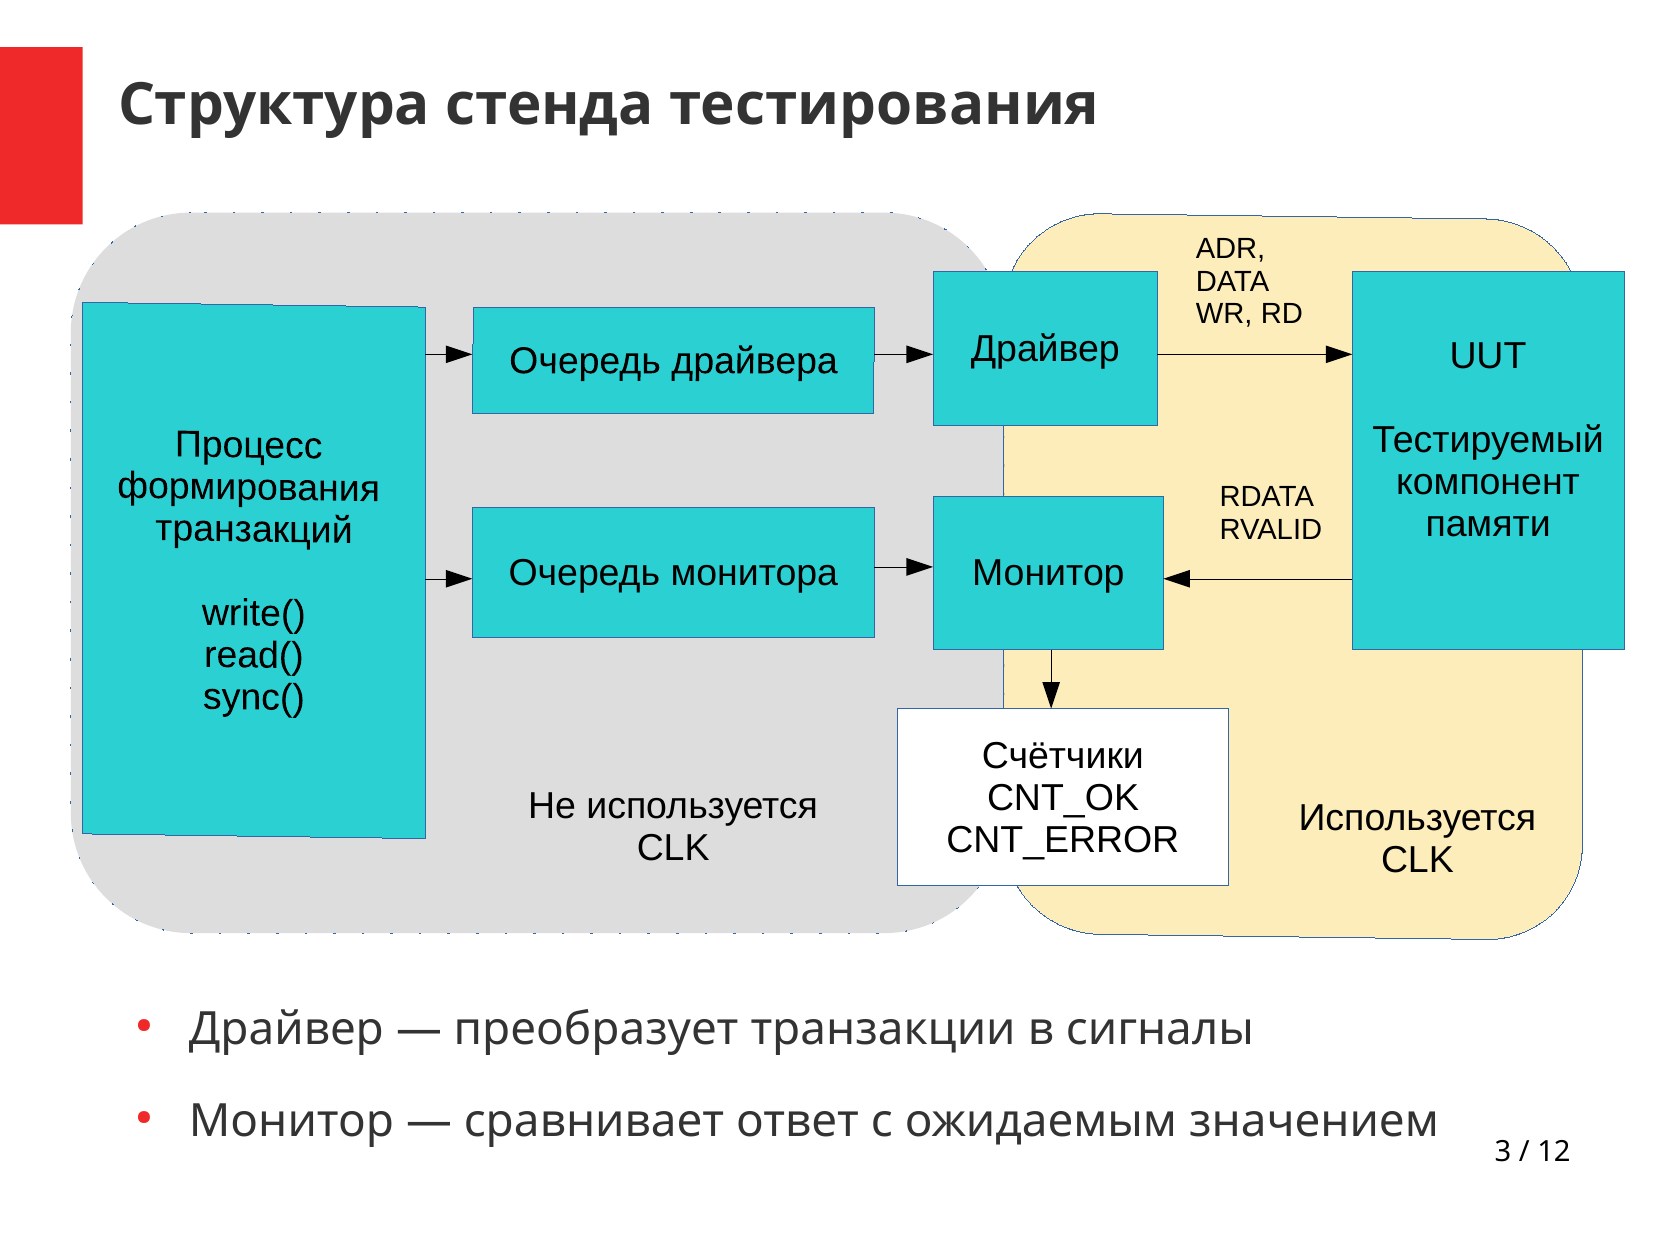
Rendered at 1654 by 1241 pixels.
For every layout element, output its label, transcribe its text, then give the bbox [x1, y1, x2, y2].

text_box RDATA RVALID [1204, 472, 1359, 552]
list Драйвер — преобразует транзакции в сигналы Монитор — сравнивает ответ с ожидаемым значением [118, 903, 1536, 1198]
text_box [426, 355, 1352, 579]
text_box Очередь монитора [472, 507, 875, 638]
text_box Процесс формирования транзакций write() read() sync() [82, 302, 426, 839]
text_box Счётчики CNT_OK CNT_ERROR [897, 708, 1229, 886]
text_box Не используется CLK [555, 767, 792, 886]
text_box Драйвер [933, 271, 1158, 426]
text_box UUT Тестируемый компонент памяти [1352, 271, 1625, 650]
text_box [1017, 580, 1583, 927]
text_box ADR, DATA WR, RD [1181, 224, 1335, 337]
text_box Очередь драйвера [472, 307, 875, 414]
text_box [70, 212, 1051, 909]
text_box Монитор [933, 496, 1164, 650]
text_box [1011, 213, 1572, 354]
text_box Используется CLK [1299, 779, 1536, 898]
title Структура стенда тестирования [118, 49, 1571, 154]
